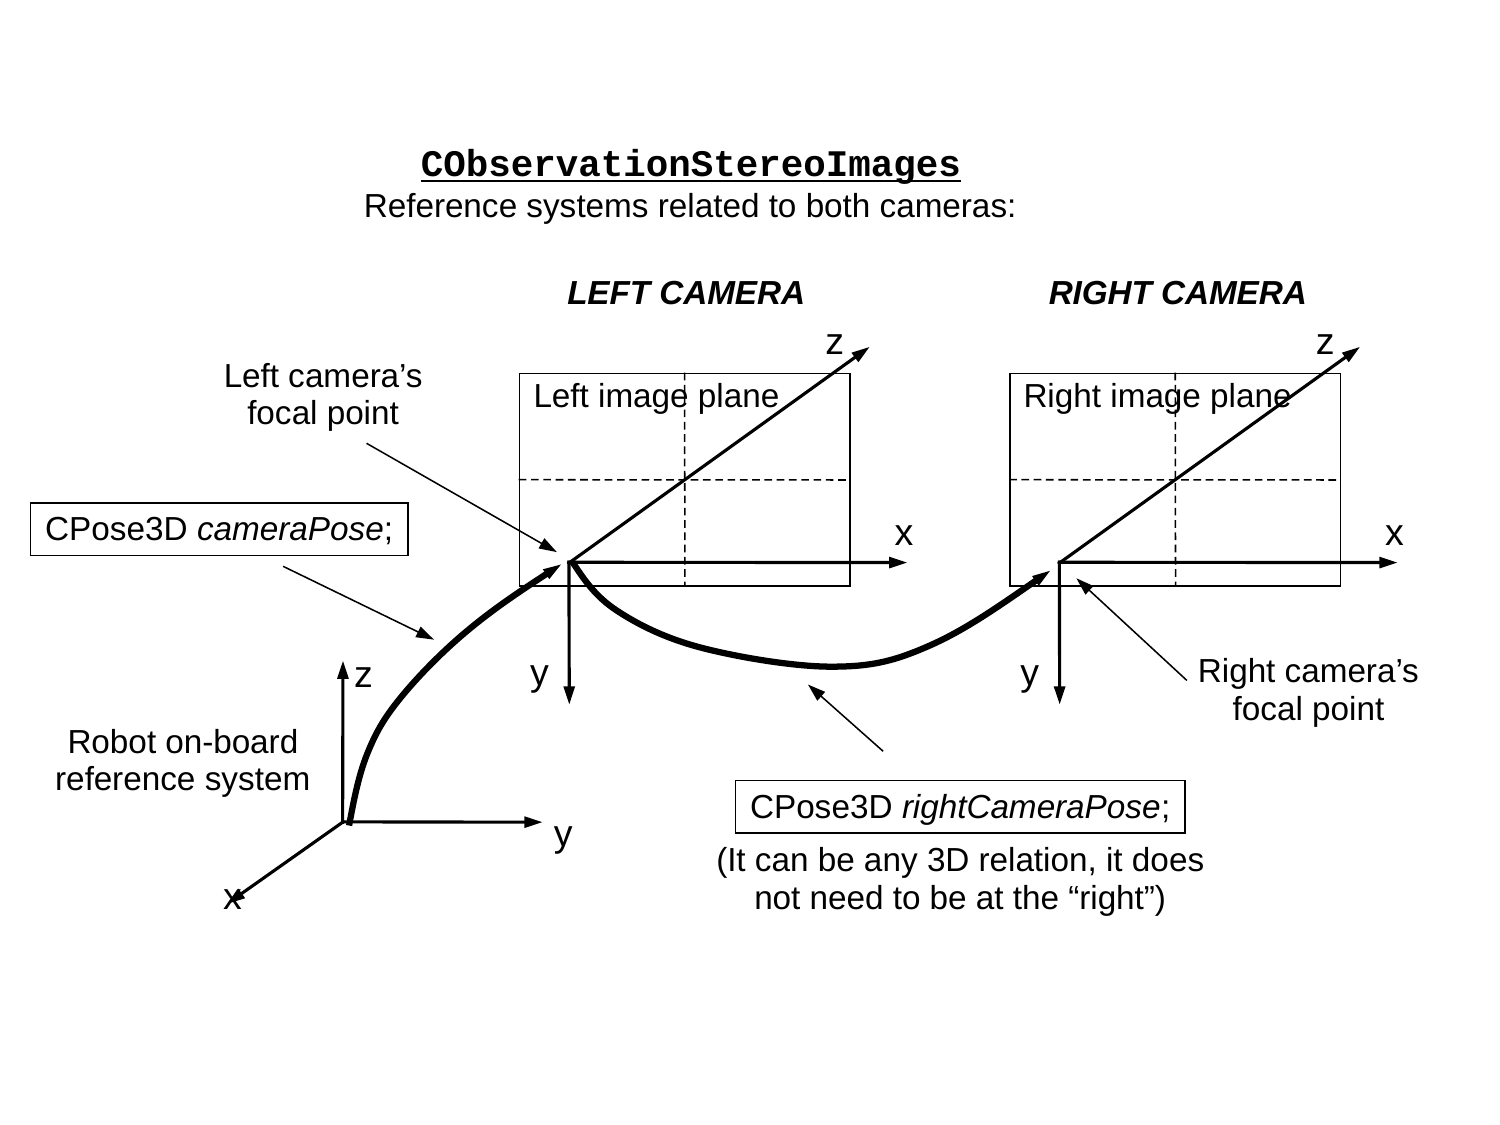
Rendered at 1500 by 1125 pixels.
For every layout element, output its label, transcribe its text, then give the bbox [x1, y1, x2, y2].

text_box z [339, 645, 388, 703]
text_box z [1331, 360, 1350, 371]
text_box LEFT CAMERA [552, 267, 821, 320]
text_box y [1005, 643, 1055, 702]
text_box x [879, 503, 929, 561]
text_box y [515, 643, 564, 702]
text_box x [1370, 503, 1419, 561]
text_box z [841, 360, 860, 371]
text_box z [810, 313, 860, 371]
text_box Right camera’s focal point [1183, 645, 1435, 735]
text_box (It can be any 3D relation, it does not need to be at the “right”)‏ [701, 834, 1220, 926]
text_box RIGHT CAMERA [1034, 267, 1323, 320]
text_box CPose3D rightCameraPose; [735, 780, 1186, 834]
text_box z [1301, 313, 1350, 371]
text_box Right image plane [1008, 370, 1308, 423]
text_box Left image plane [518, 370, 795, 423]
text_box CPose3D cameraPose; [30, 502, 409, 556]
text_box CObservationStereoImages Reference systems related to both cameras: [349, 137, 1033, 233]
text_box Left camera’s focal point [208, 349, 438, 440]
text_box y [539, 804, 588, 863]
text_box x [208, 867, 257, 926]
text_box Robot on-board reference system [40, 716, 326, 806]
